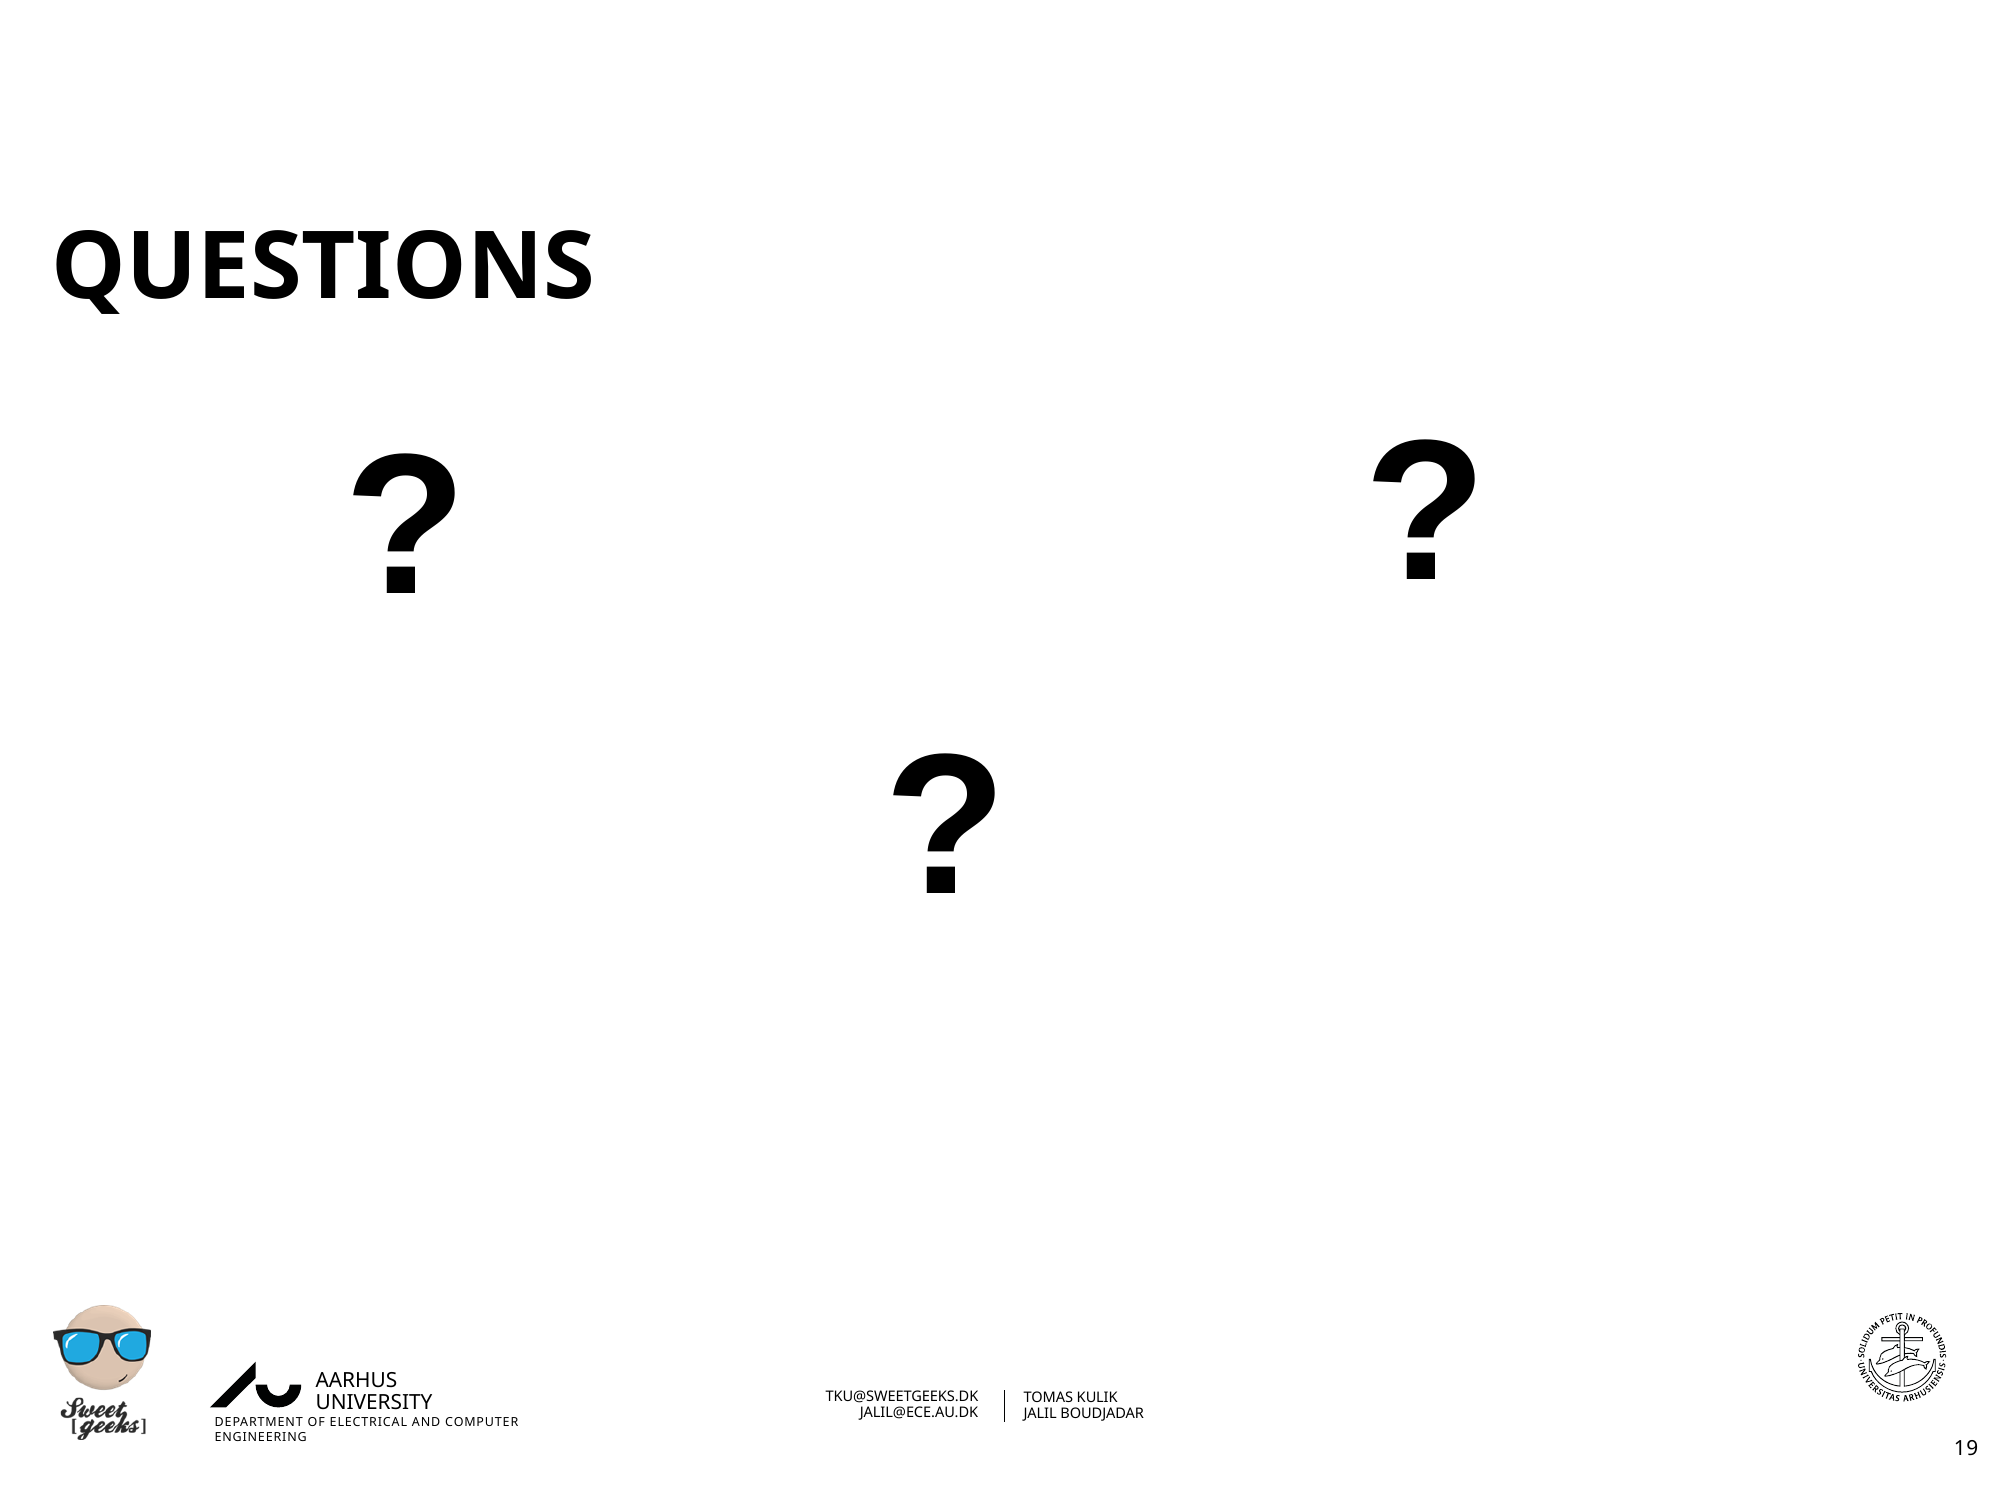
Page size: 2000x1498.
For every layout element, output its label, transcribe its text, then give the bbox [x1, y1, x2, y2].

picture [53, 1305, 151, 1440]
text_box ? [1350, 391, 1516, 631]
text_box Questions [51, 32, 1948, 319]
text_box ? [870, 705, 1036, 944]
text_box ? [330, 405, 496, 644]
slide_number <number> [1937, 1437, 1979, 1463]
